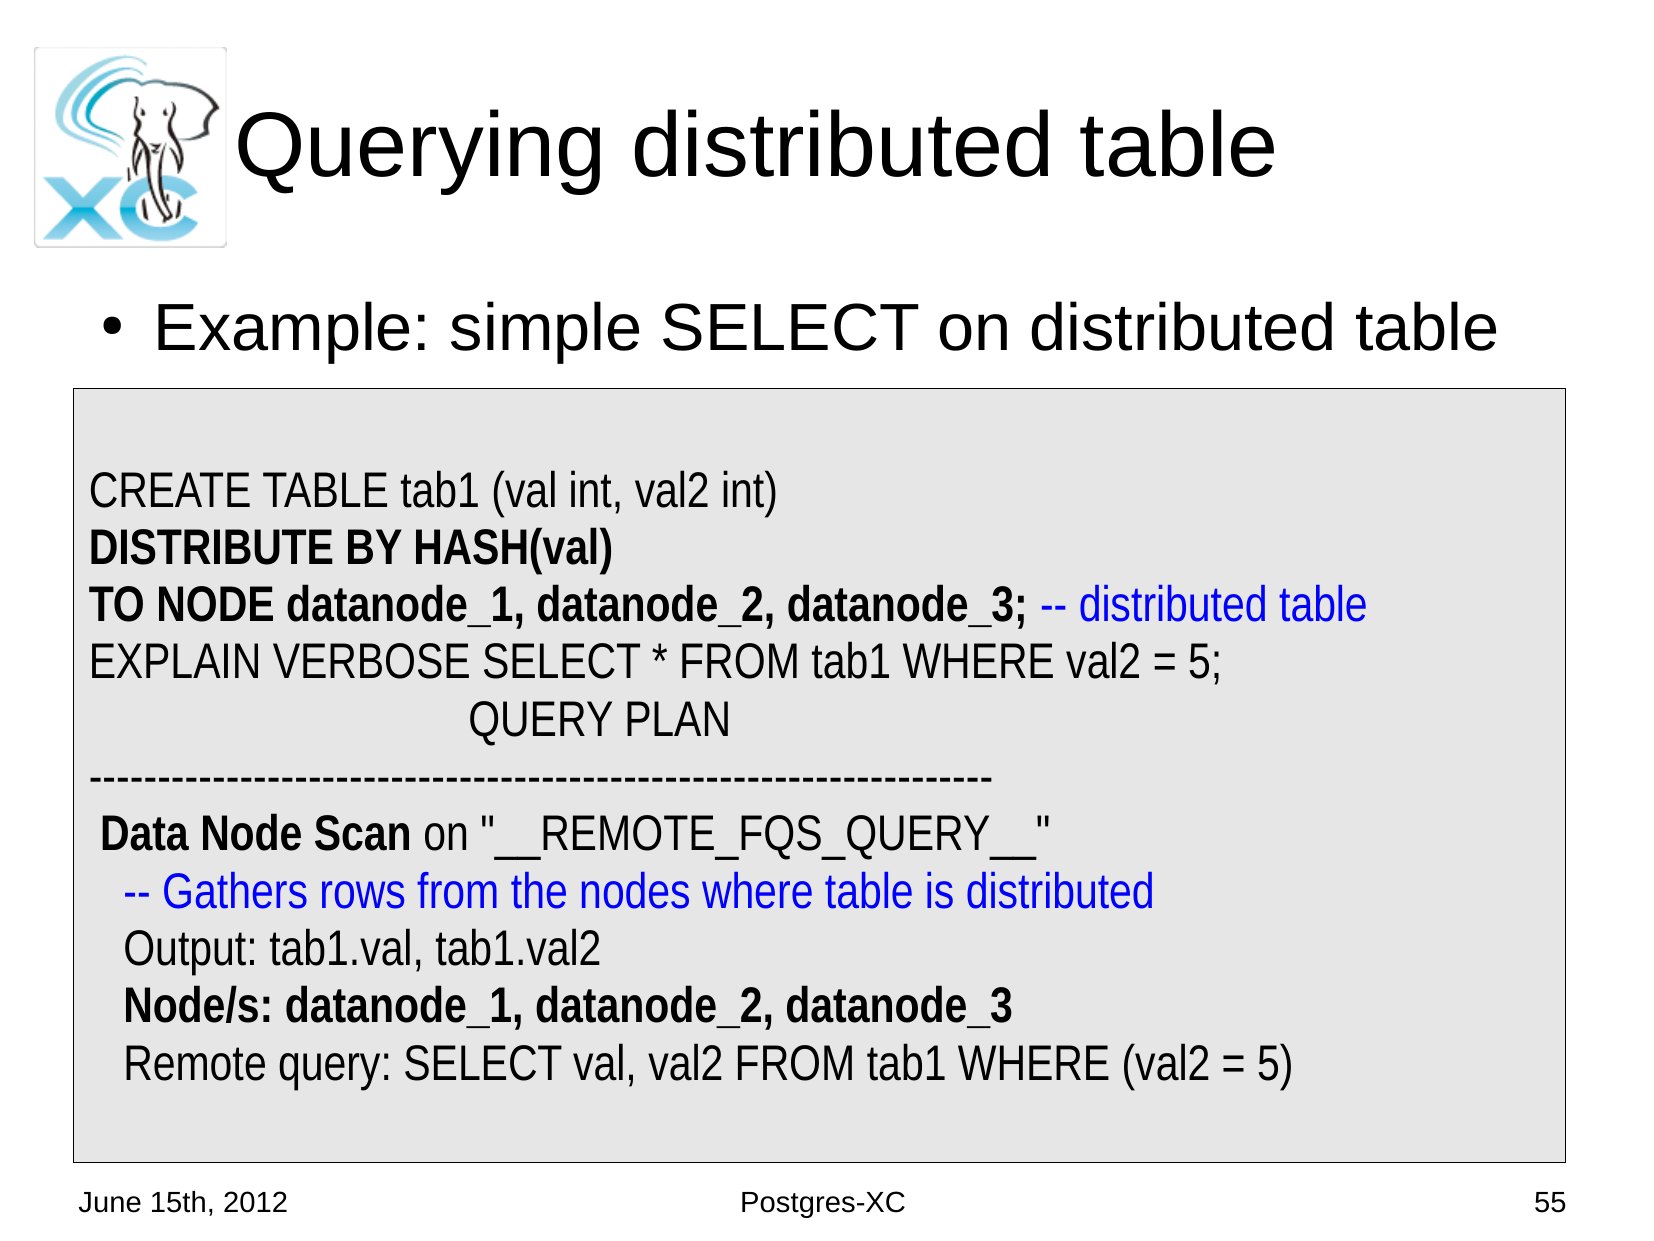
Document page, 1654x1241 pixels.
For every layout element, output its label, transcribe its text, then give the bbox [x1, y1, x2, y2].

picture [34, 47, 227, 248]
list Example: simple SELECT on distributed table [82, 290, 1571, 380]
title Querying distributed table [234, 48, 1599, 241]
text_box CREATE TABLE tab1 (val int, val2 int) DISTRIBUTE BY HASH(val) TO NODE datanode_1, datanode_2, datanode_3; -- distributed table EXPLAIN VERBOSE SELECT * FROM tab1 WHERE val2 = 5; QUERY PLAN ------------------------------------------------------------------ Data Node Scan on "__REMOTE_FQS_QUERY__" -- Gathers rows from the nodes where table is distributed Output: tab1.val, tab1.val2 Node/s: datanode_1, datanode_2, datanode_3 Remote query: SELECT val, val2 FROM tab1 WHERE (val2 = 5) [73, 388, 1566, 1163]
